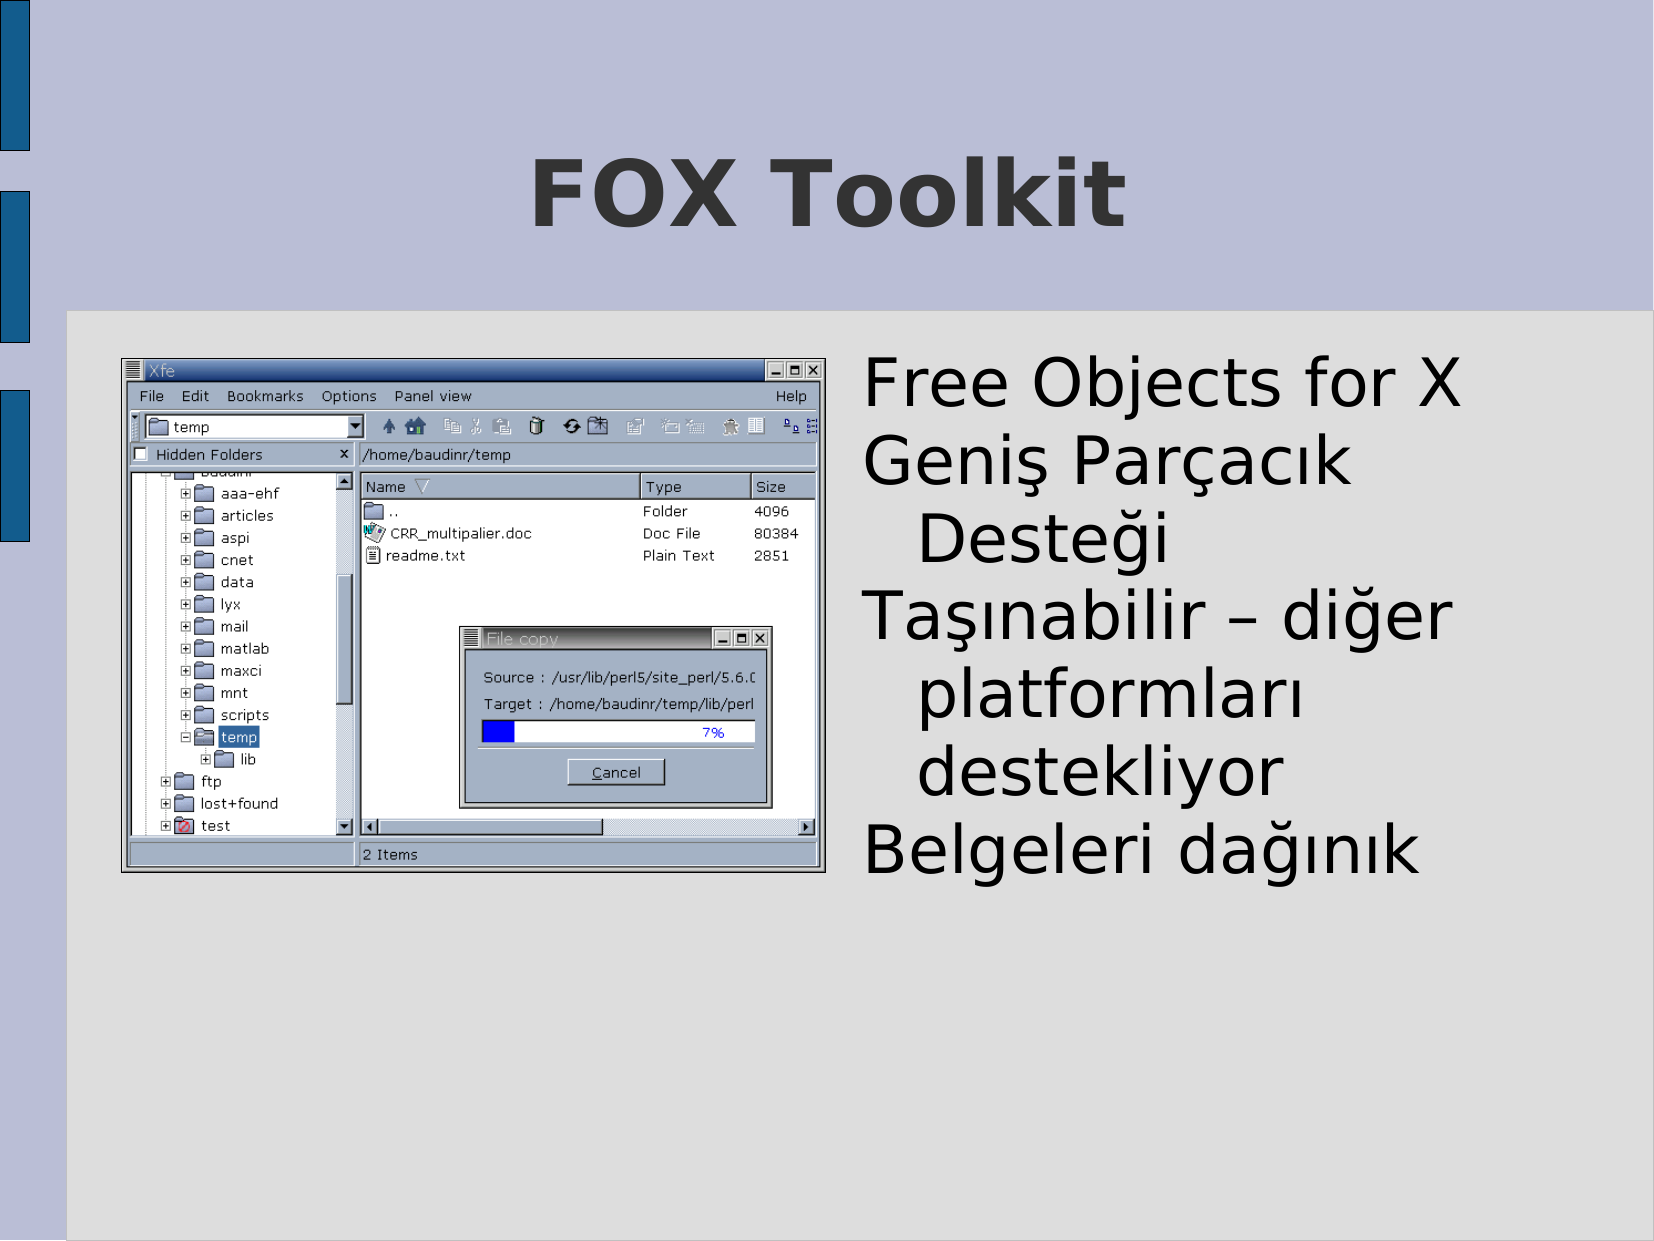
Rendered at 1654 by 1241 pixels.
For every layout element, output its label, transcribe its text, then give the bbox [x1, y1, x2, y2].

list Free Objects for X Geniş Parçacık Desteği Taşınabilir – diğer platformları destekliyor Belgeleri dağınık [845, 344, 1535, 1127]
title FOX Toolkit [121, 91, 1534, 299]
picture [121, 358, 826, 874]
